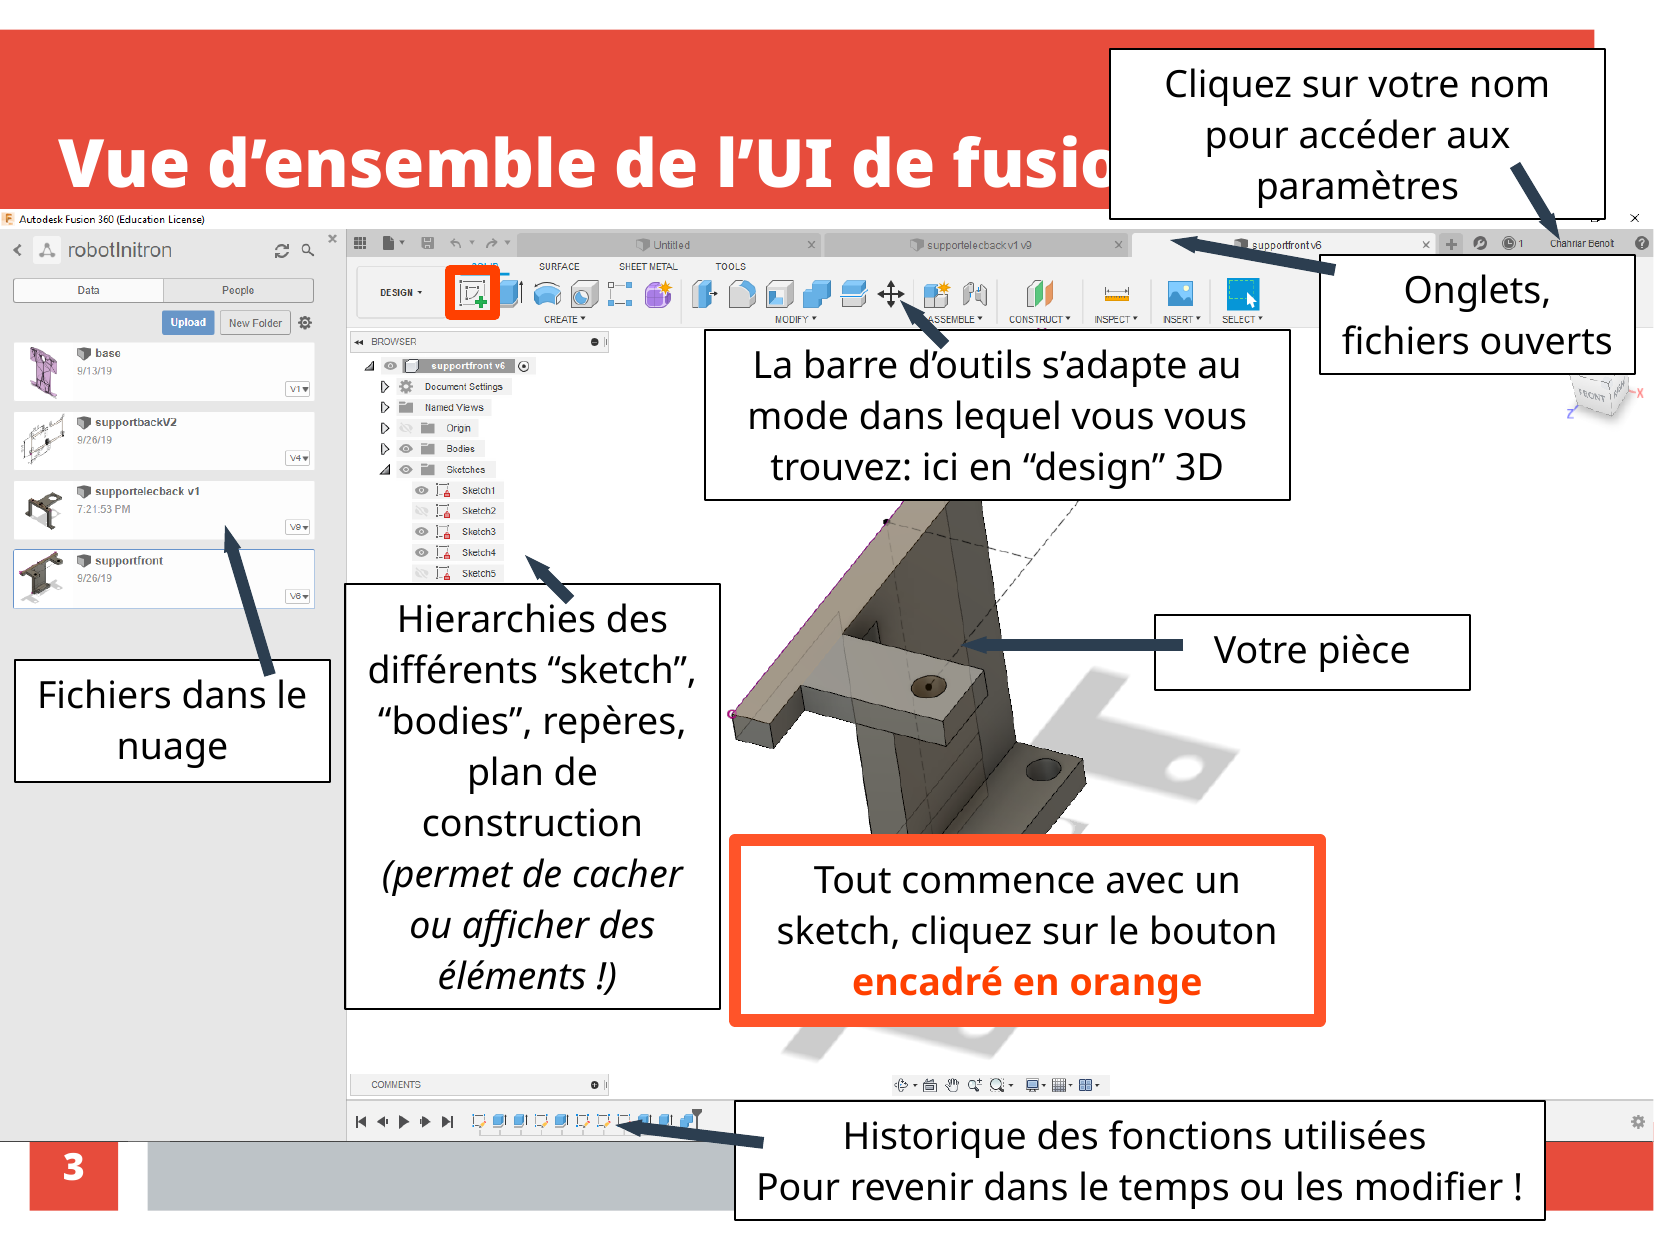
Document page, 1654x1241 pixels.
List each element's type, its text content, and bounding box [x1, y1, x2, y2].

text_box Hierarchies des différents “sketch”, “bodies”, repères, plan de construction (permet de cacher ou afficher des éléments !) [345, 584, 721, 961]
title Vue d’ensemble de l’UI de fusion [59, 59, 1109, 207]
text_box Cliquez sur votre nom pour accéder aux paramètres [1110, 48, 1606, 181]
text_box Historique des fonctions utilisées Pour revenir dans le temps ou les modifier ! [735, 1101, 1546, 1216]
text_box La barre d’outils s’adapte au mode dans lequel vous vous trouvez: ici en “design” 3D [705, 330, 1291, 496]
text_box Votre pièce [1155, 615, 1471, 691]
text_box Fichiers dans le nuage [15, 660, 331, 783]
picture [0, 209, 1654, 1142]
text_box Tout commence avec un sketch, cliquez sur le bouton encadré en orange [735, 840, 1321, 1016]
text_box Onglets, fichiers ouverts [1320, 255, 1636, 367]
